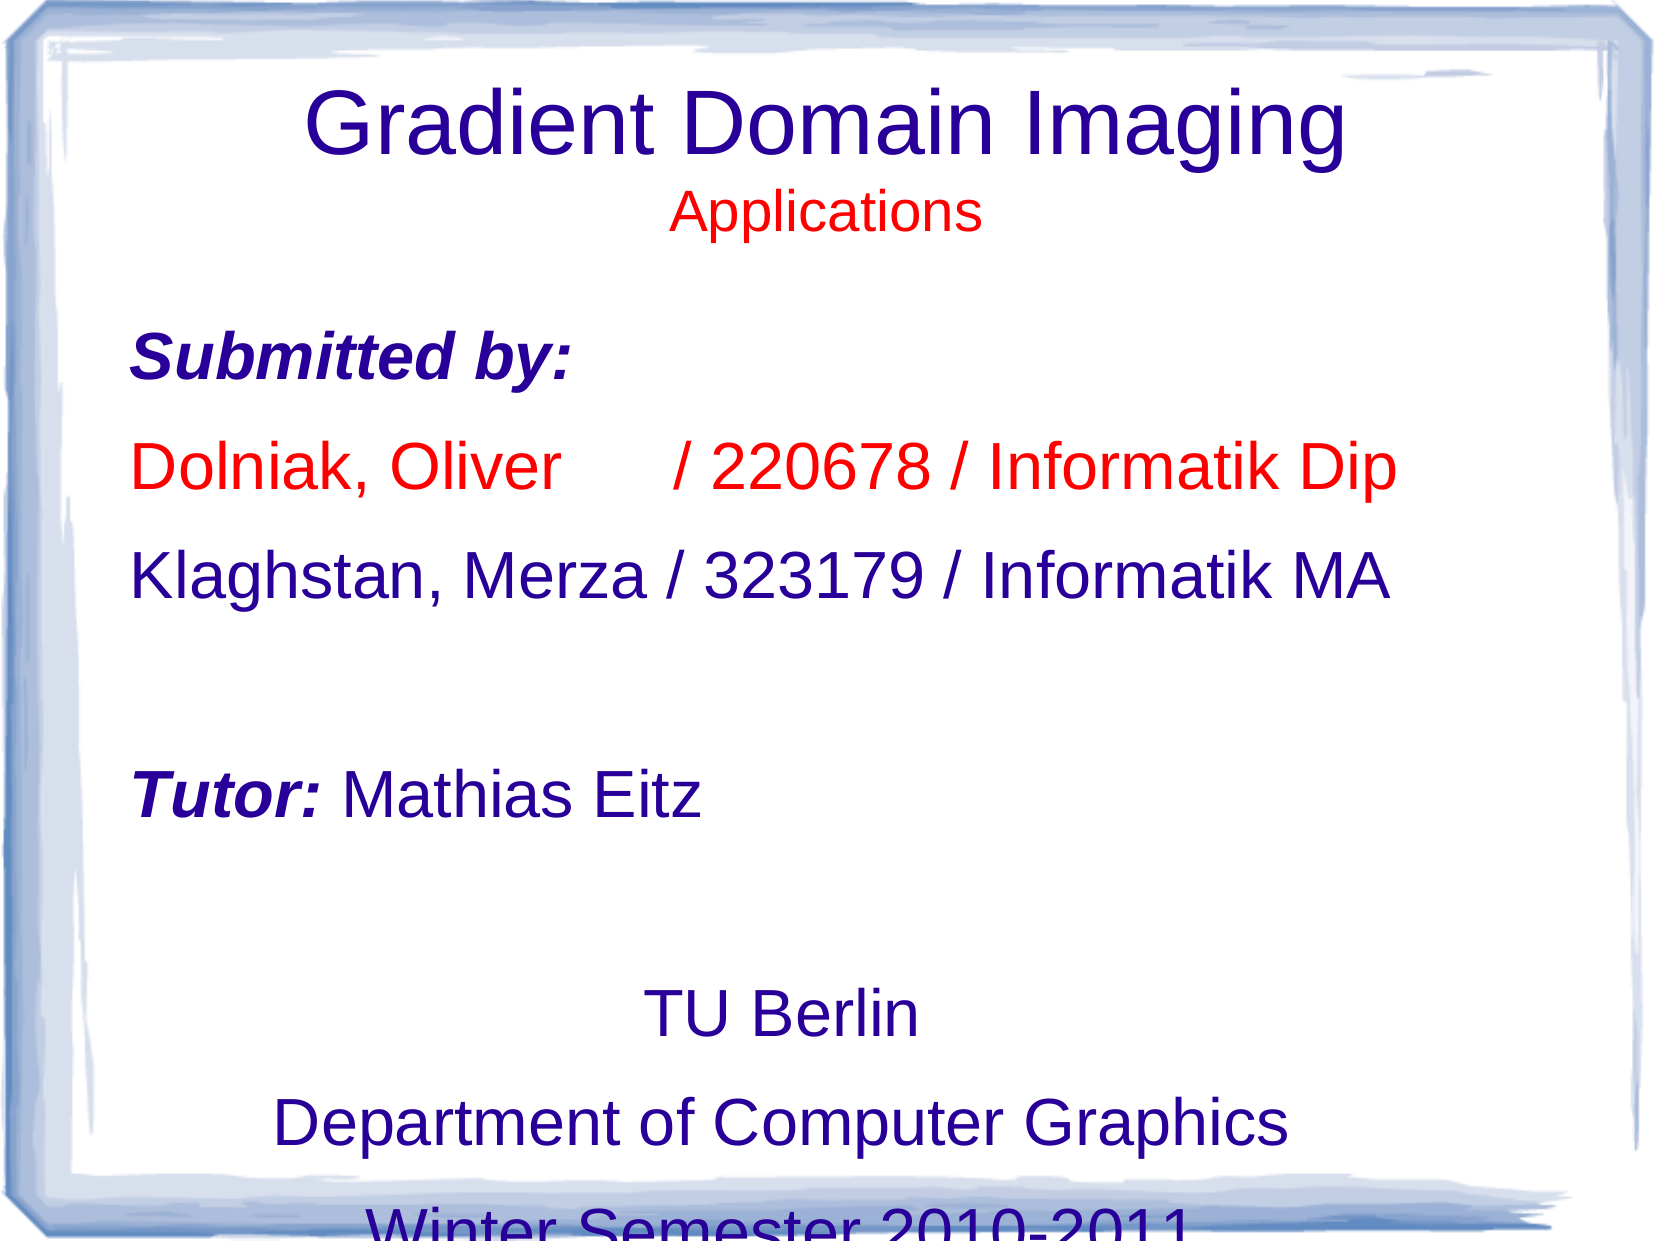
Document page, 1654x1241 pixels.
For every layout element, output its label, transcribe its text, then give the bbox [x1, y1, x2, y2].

title Gradient Domain Imaging Applications [82, 49, 1571, 257]
subtitle Submitted by: Dolniak, Oliver / 220678 / Informatik Dip Klaghstan, Merza / 323179 / Informatik MA Tutor: Mathias Eitz TU Berlin Department of Computer Graphics Winter Semester 2010-2011 [129, 313, 1489, 1034]
